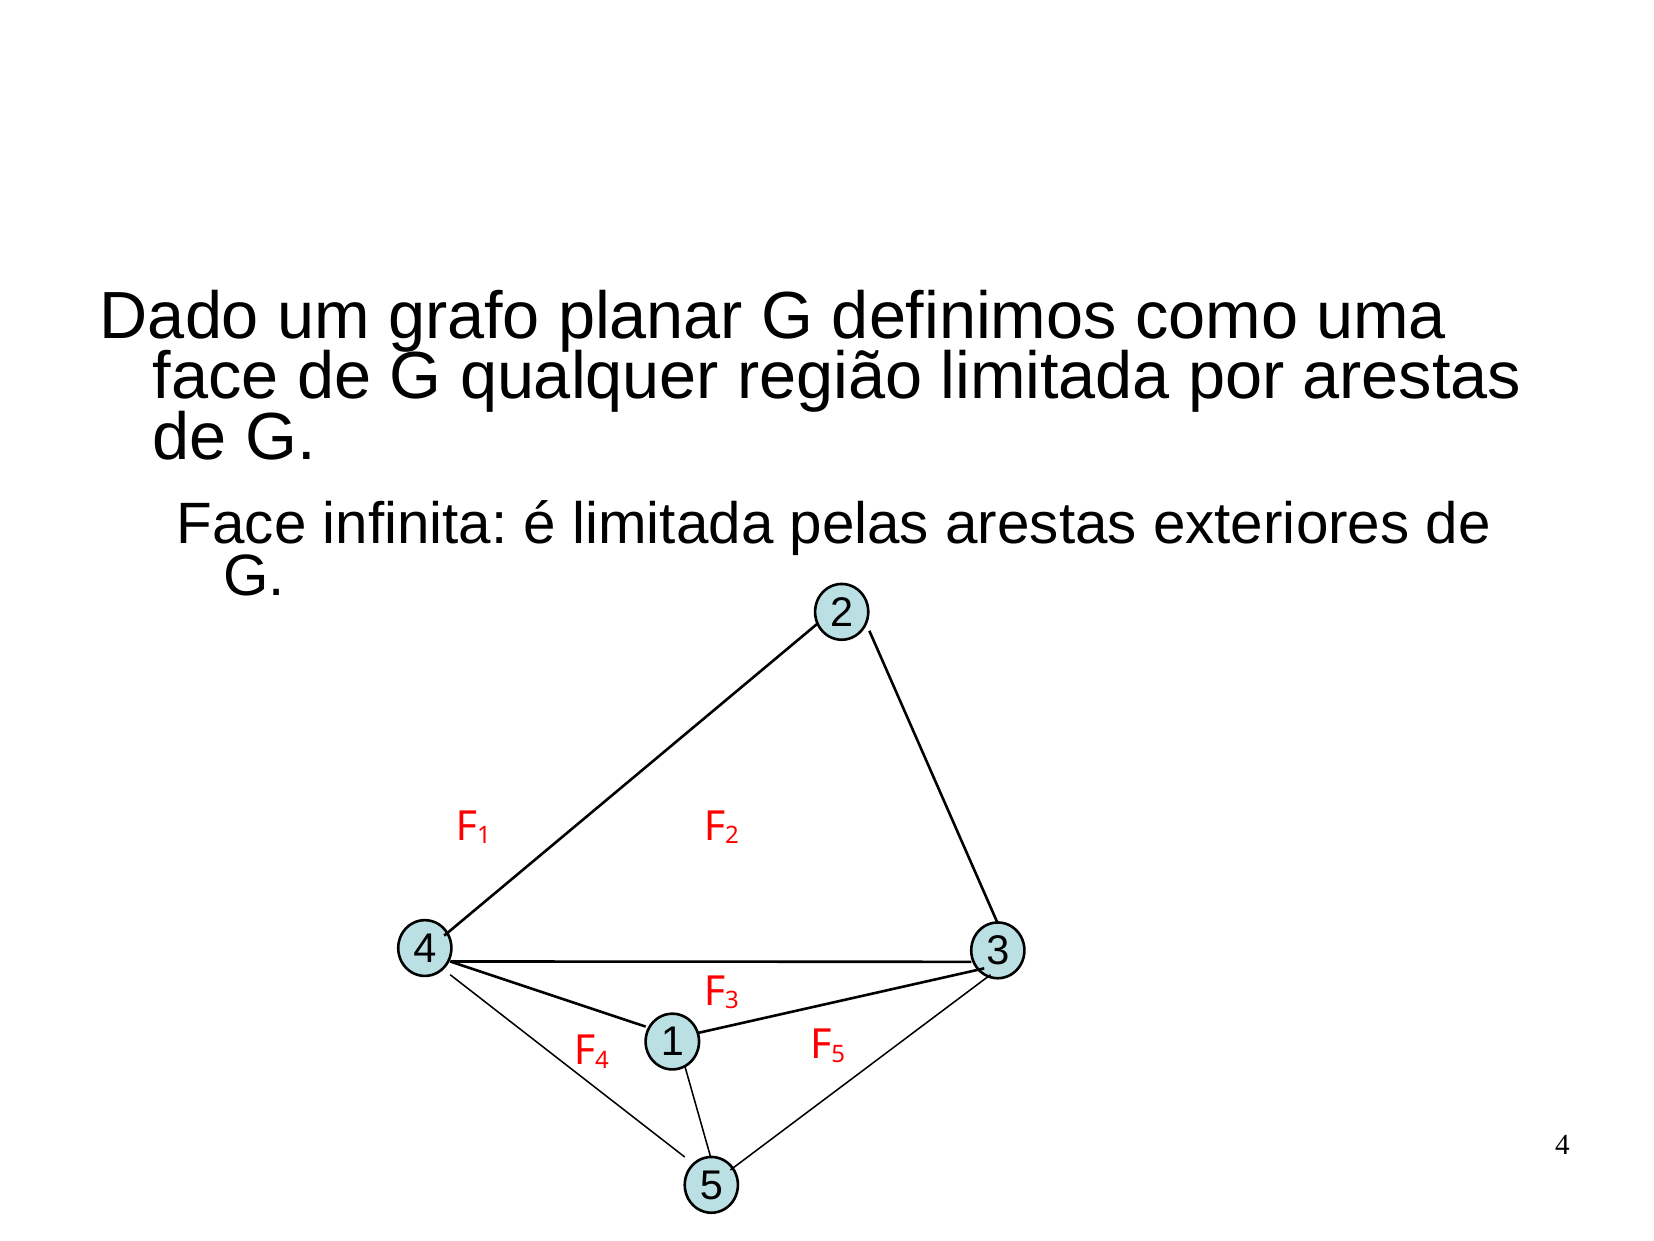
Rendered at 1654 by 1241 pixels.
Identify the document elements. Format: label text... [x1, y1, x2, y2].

text_box F4 [559, 1012, 697, 1085]
text_box F2 [688, 788, 827, 861]
text_box 4 [398, 920, 452, 976]
text_box F5 [795, 1006, 934, 1079]
text_box 2 [815, 583, 869, 640]
text_box 3 [971, 922, 1025, 979]
text_box F1 [440, 788, 579, 861]
text_box F3 [688, 953, 827, 1026]
list Dado um grafo planar G definimos como uma face de G qualquer região limitada por arestas de G. Face infinita: é limitada pelas arestas exteriores de G. [82, 290, 1571, 622]
text_box 5 [684, 1156, 738, 1213]
